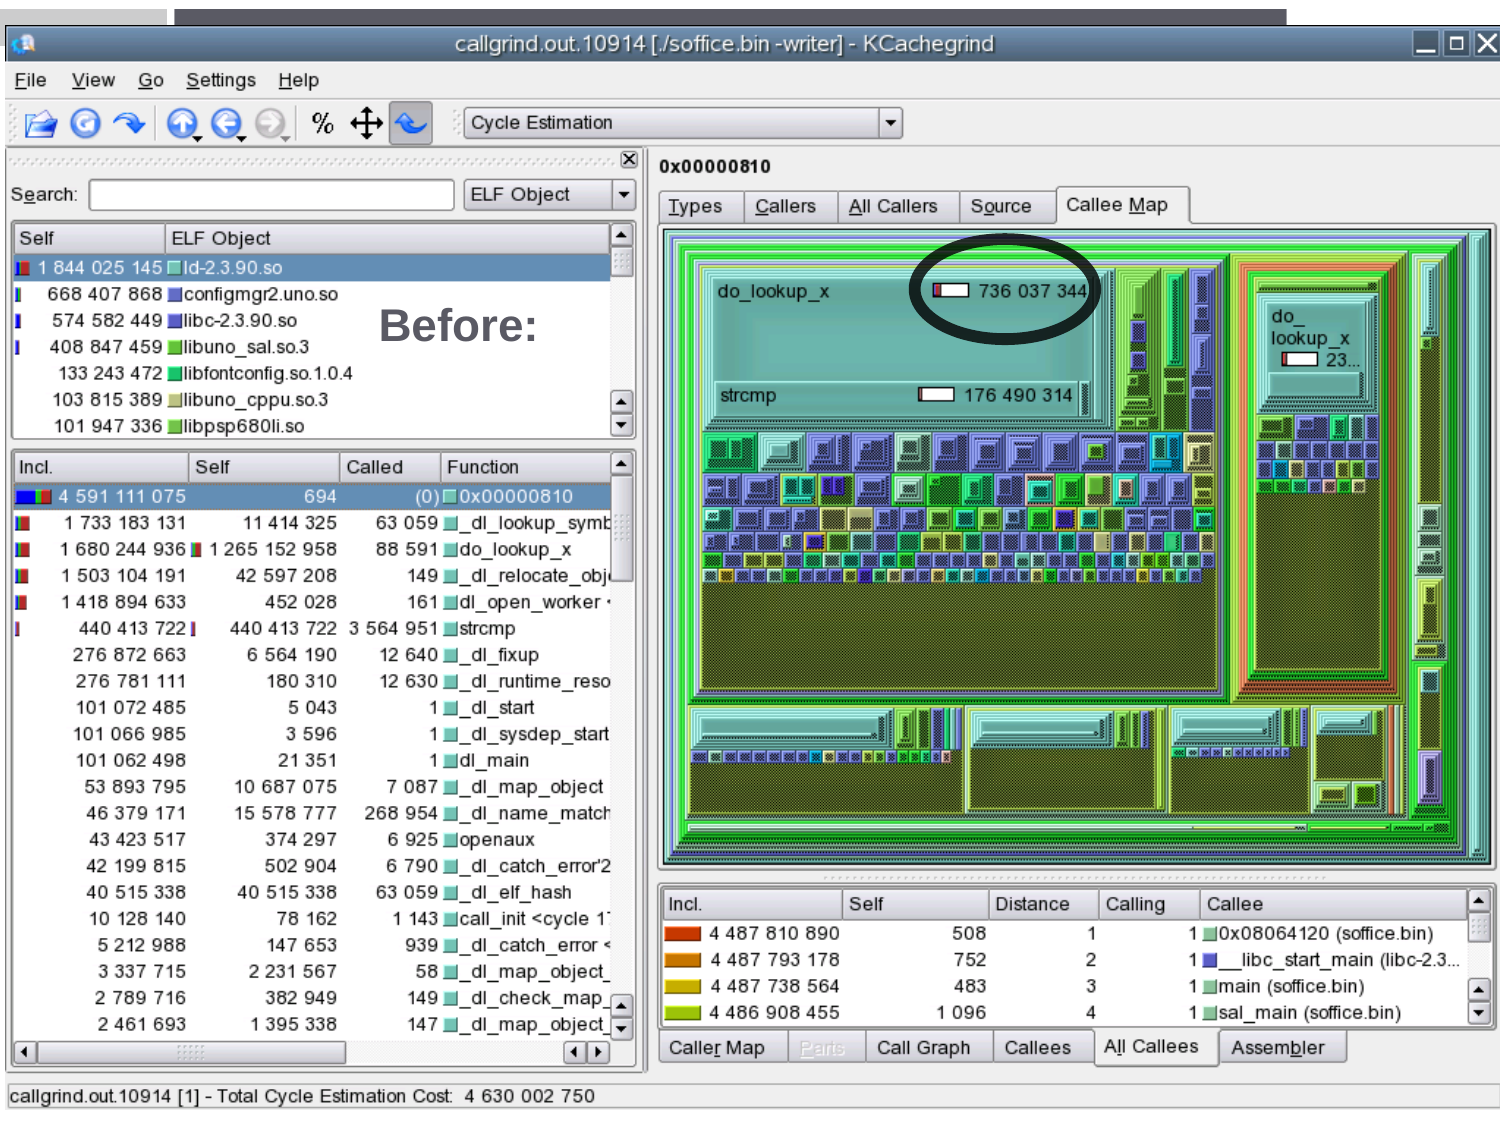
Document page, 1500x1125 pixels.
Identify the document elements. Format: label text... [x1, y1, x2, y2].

picture [5, 25, 1500, 1110]
text_box Before: [378, 296, 598, 349]
